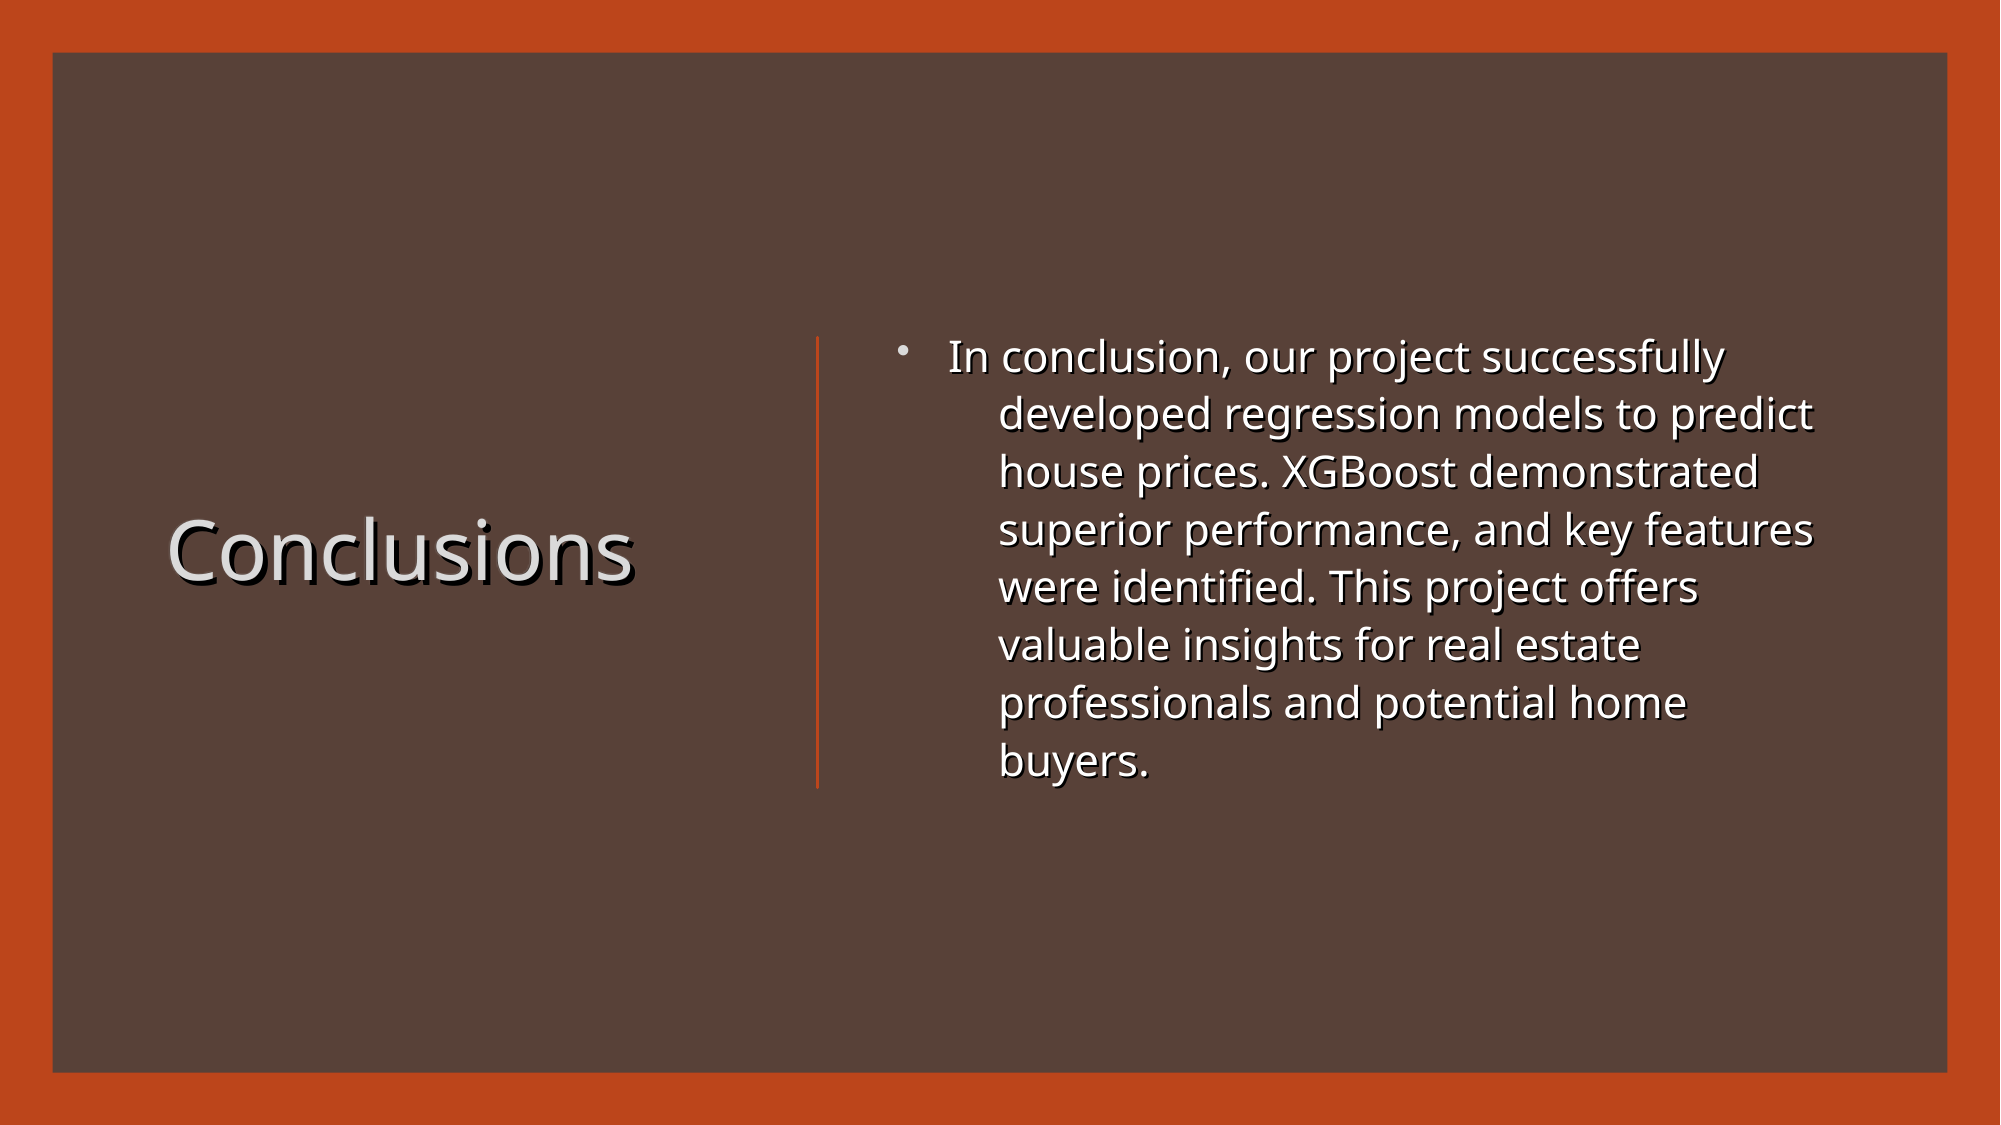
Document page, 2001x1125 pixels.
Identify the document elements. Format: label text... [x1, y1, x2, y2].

title Conclusions [149, 158, 764, 950]
list In conclusion, our project successfully developed regression models to predict house prices. XGBoost demonstrated superior performance, and key features were identified. This project offers valuable insights for real estate professionals and potential home buyers. [870, 158, 1849, 950]
text_box [0, 0, 2000, 1125]
